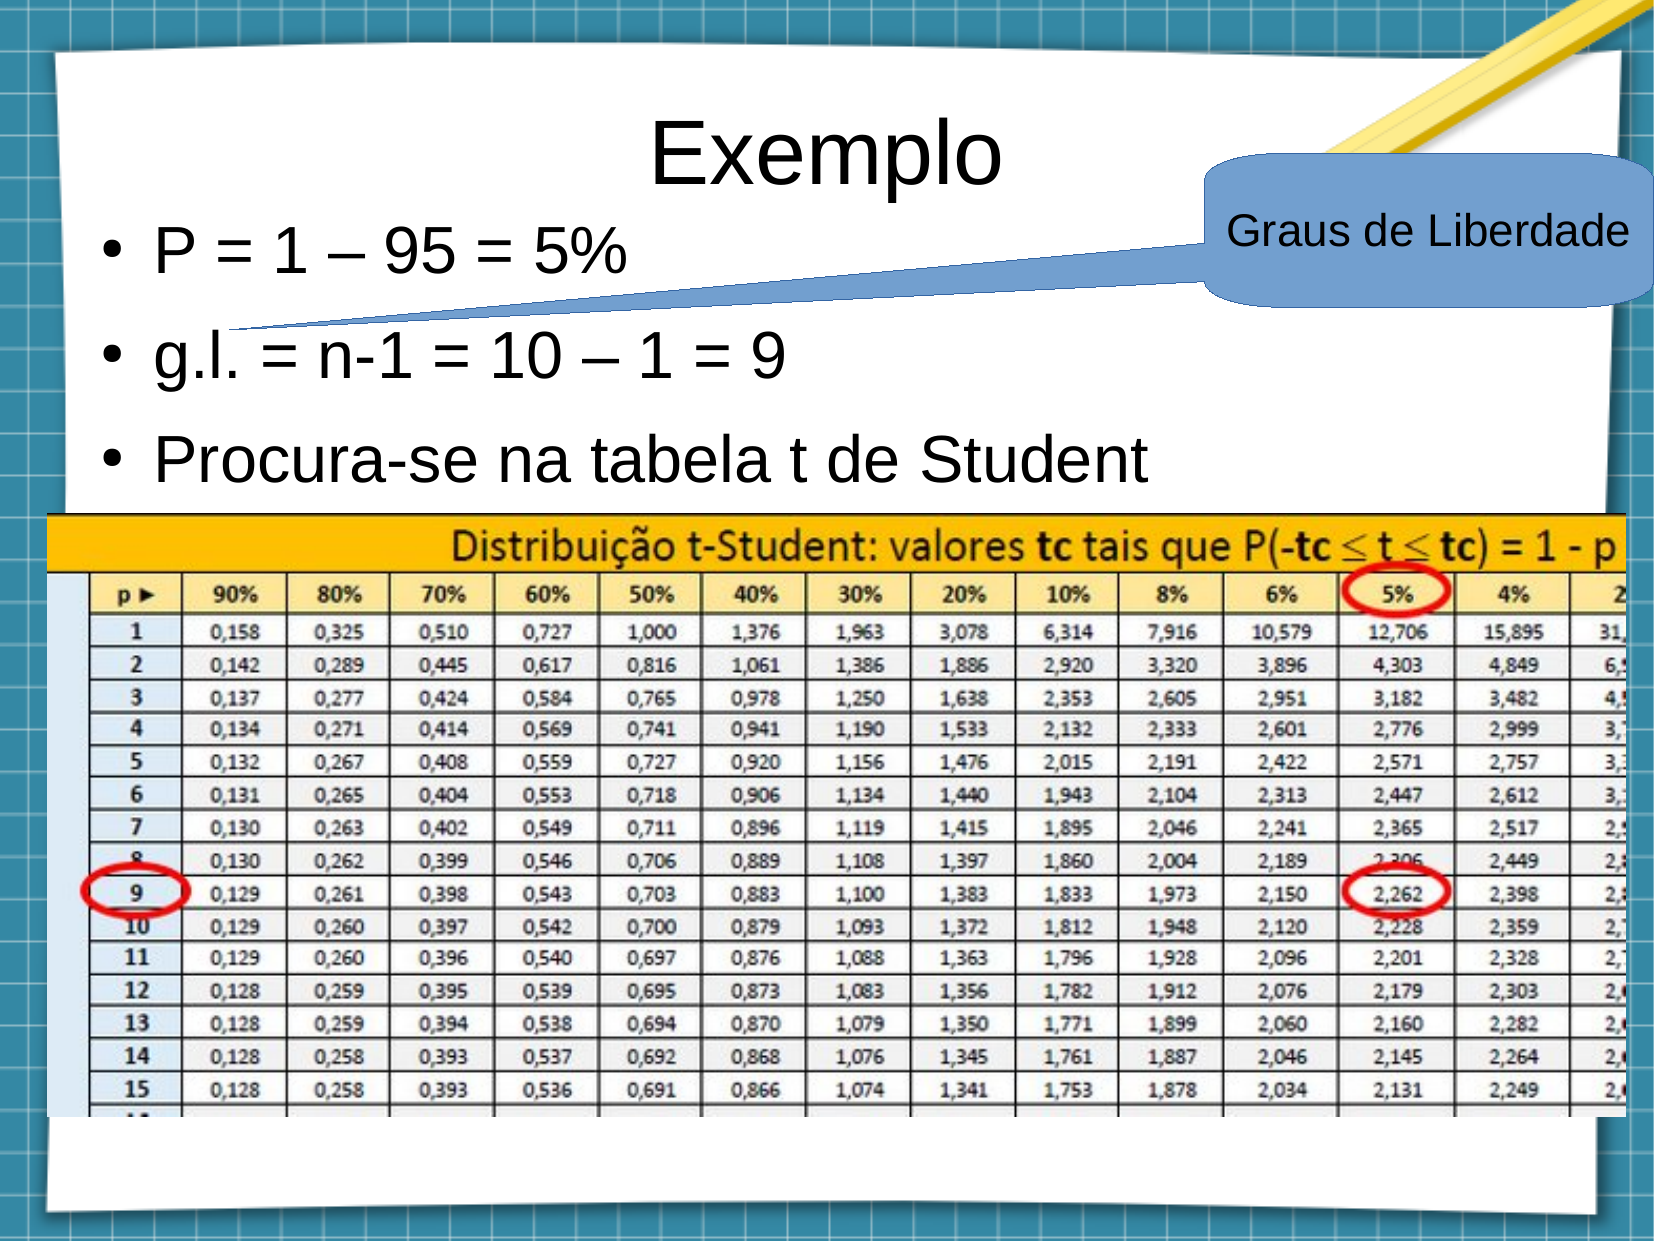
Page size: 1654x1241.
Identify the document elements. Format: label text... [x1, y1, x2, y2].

list P = 1 – 95 = 5% g.l. = n-1 = 10 – 1 = 9 Procura-se na tabela t de Student [82, 213, 1571, 513]
picture [0, 0, 1654, 1241]
title Exemplo [82, 49, 1571, 213]
text_box Graus de Liberdade [229, 153, 1654, 330]
